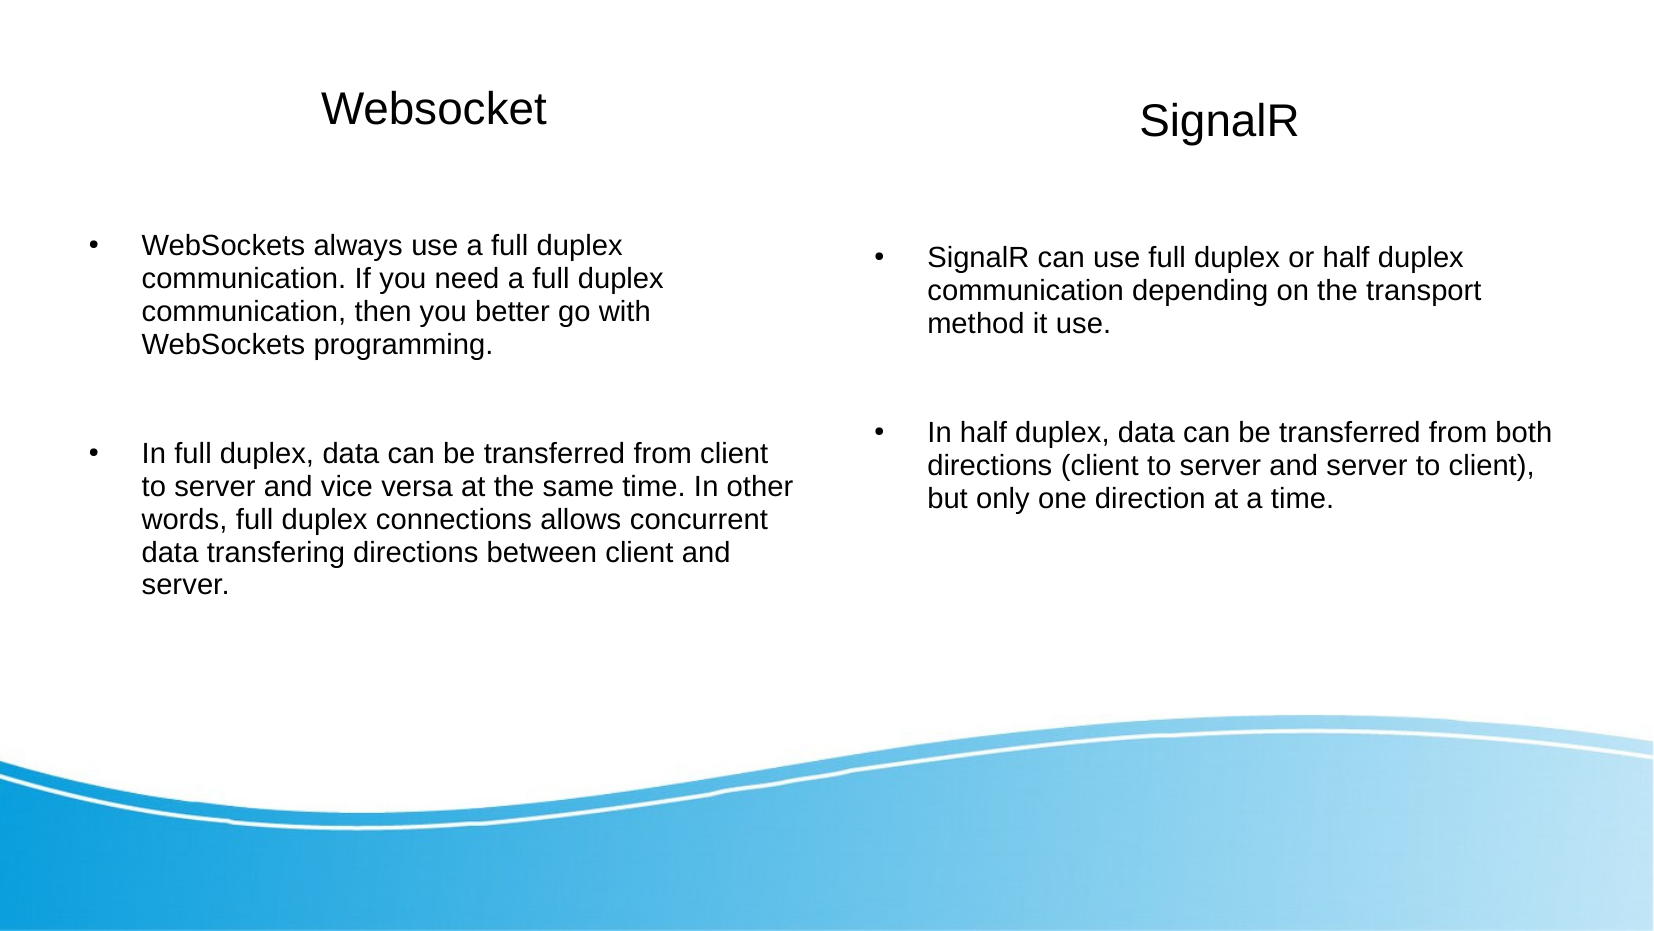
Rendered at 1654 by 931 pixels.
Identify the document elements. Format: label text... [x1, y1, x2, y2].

picture [0, 714, 1654, 931]
list SignalR SignalR can use full duplex or half duplex communication depending on the transport method it use. In half duplex, data can be transferred from both directions (client to server and server to client), but only one direction at a time. [856, 94, 1583, 650]
list Websocket WebSockets always use a full duplex communication. If you need a full duplex communication, then you better go with WebSockets programming. In full duplex, data can be transferred from client to server and vice versa at the same time. In other words, full duplex connections allows concurrent data transfering directions between client and server. [70, 82, 798, 662]
